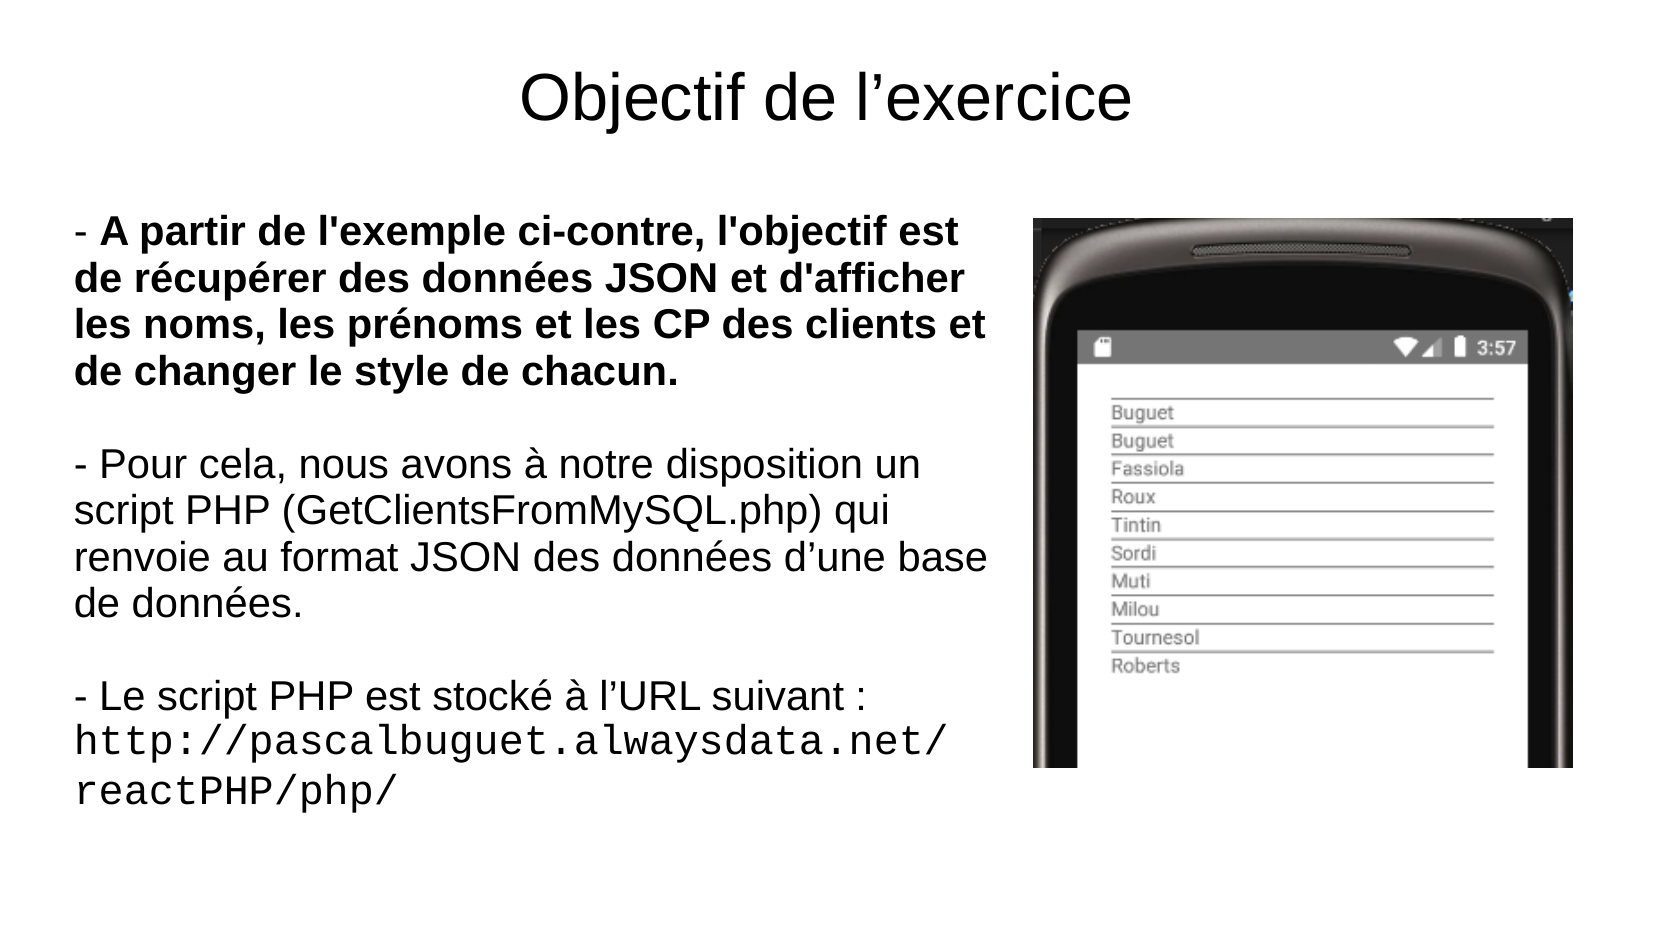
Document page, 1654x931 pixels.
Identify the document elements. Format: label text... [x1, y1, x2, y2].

text_box - A partir de l'exemple ci-contre, l'objectif est de récupérer des données JSON et d'afficher les noms, les prénoms et les CP des clients et de changer le style de chacun. - Pour cela, nous avons à notre disposition un script PHP (GetClientsFromMySQL.php) qui renvoie au format JSON des données d’une base de données. - Le script PHP est stocké à l’URL suivant : http://pascalbuguet.alwaysdata.net/reactPHP/php/ [59, 200, 1004, 825]
title Objectif de l’exercice [82, 19, 1571, 175]
picture [1033, 218, 1573, 768]
